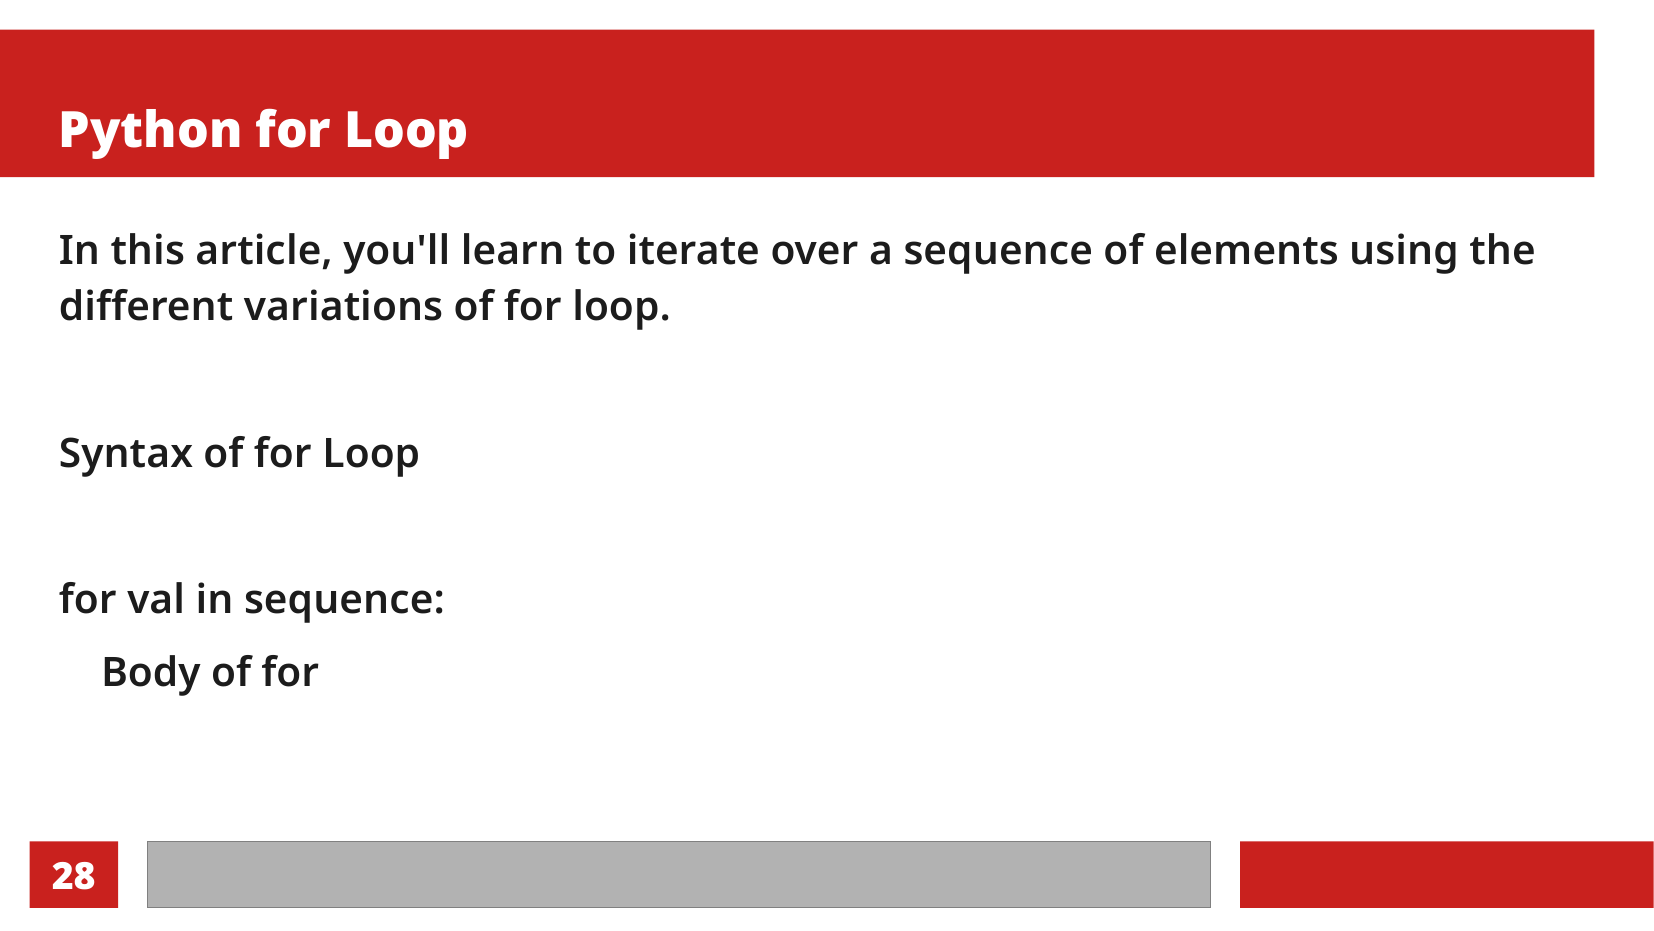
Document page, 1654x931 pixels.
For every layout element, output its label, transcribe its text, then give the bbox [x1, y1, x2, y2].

title Python for Loop [59, 44, 1595, 163]
list In this article, you'll learn to iterate over a sequence of elements using the different variations of for loop. Syntax of for Loop for val in sequence: Body of for [59, 221, 1565, 798]
